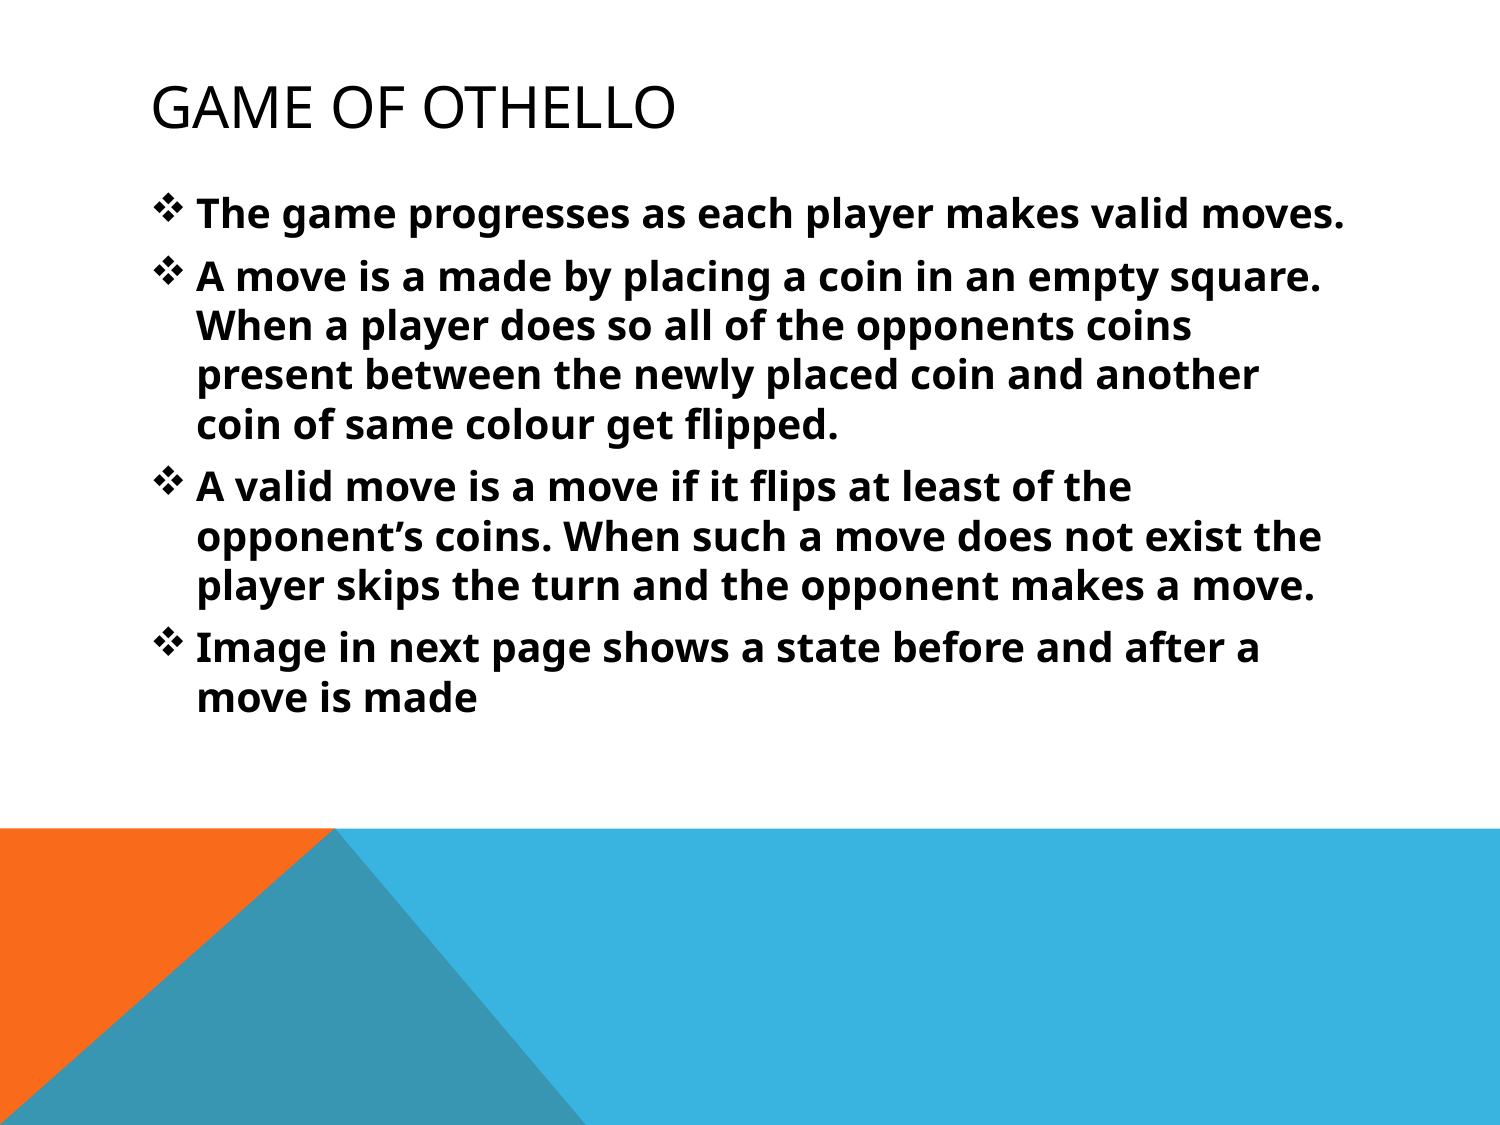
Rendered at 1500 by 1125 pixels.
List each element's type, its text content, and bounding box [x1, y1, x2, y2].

title Game of othello [135, 60, 1369, 150]
list The game progresses as each player makes valid moves. A move is a made by placing a coin in an empty square. When a player does so all of the opponents coins present between the newly placed coin and another coin of same colour get flipped. A valid move is a move if it flips at least of the opponent’s coins. When such a move does not exist the player skips the turn and the opponent makes a move. Image in next page shows a state before and after a move is made [135, 180, 1369, 768]
